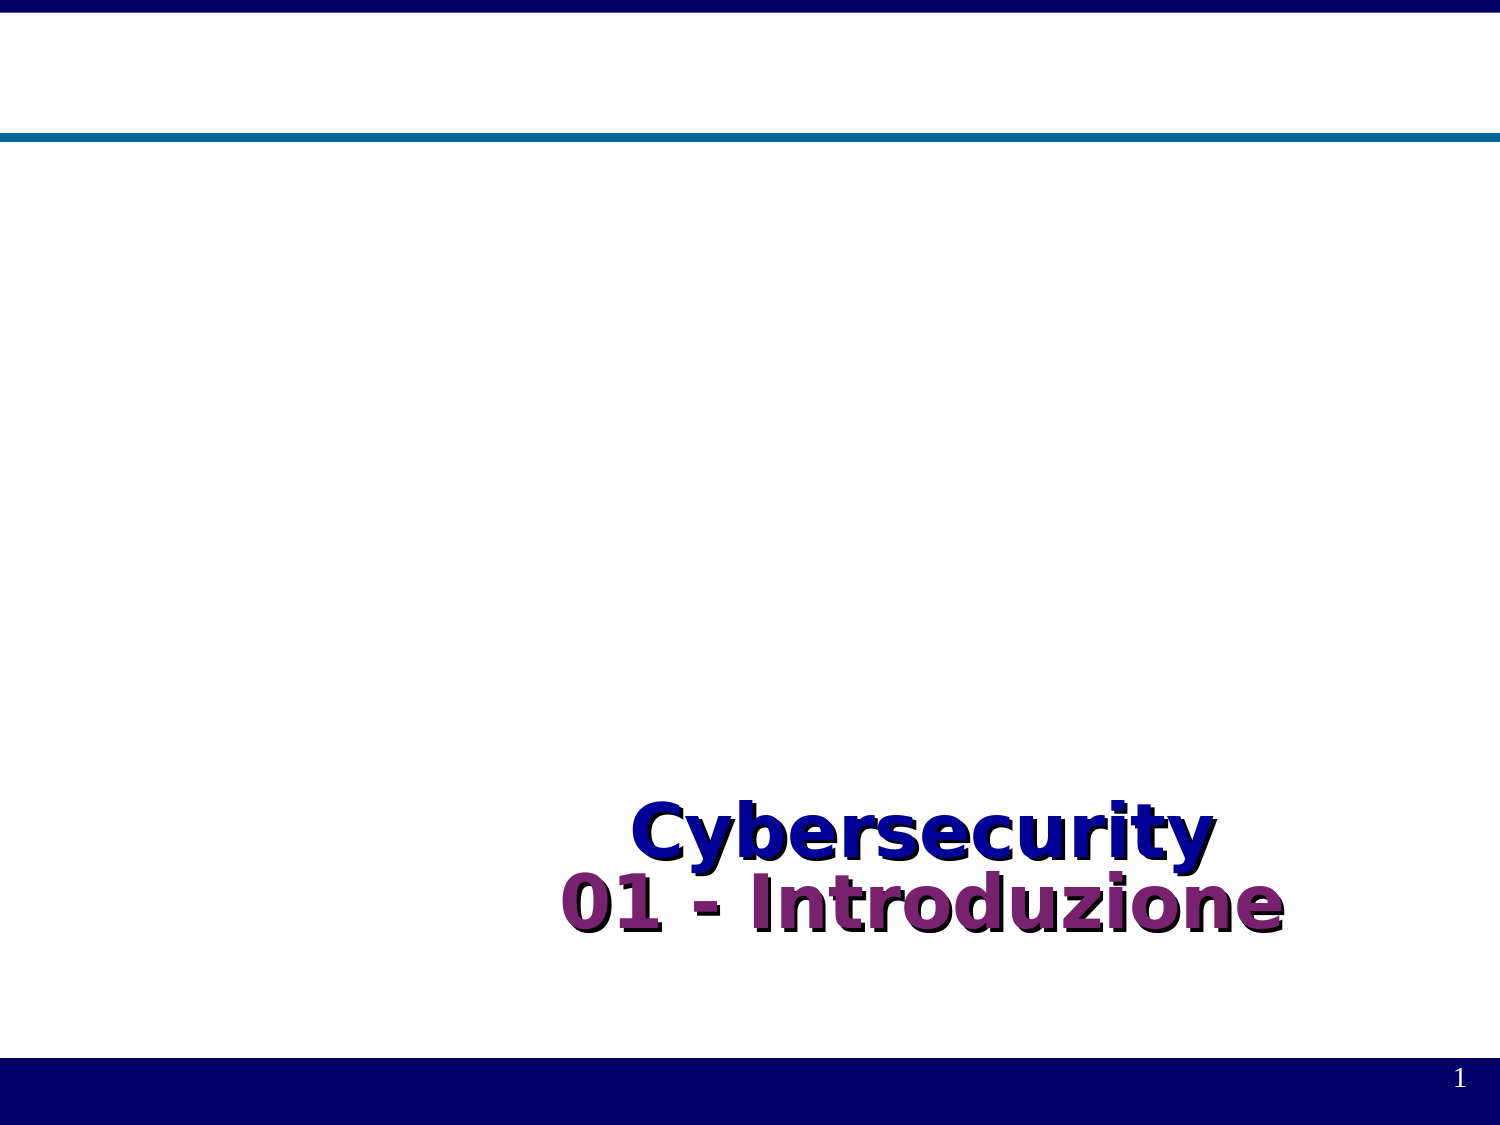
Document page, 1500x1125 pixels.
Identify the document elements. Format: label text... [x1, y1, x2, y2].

text_box Cybersecurity 01 - Introduzione [360, 792, 1486, 1070]
